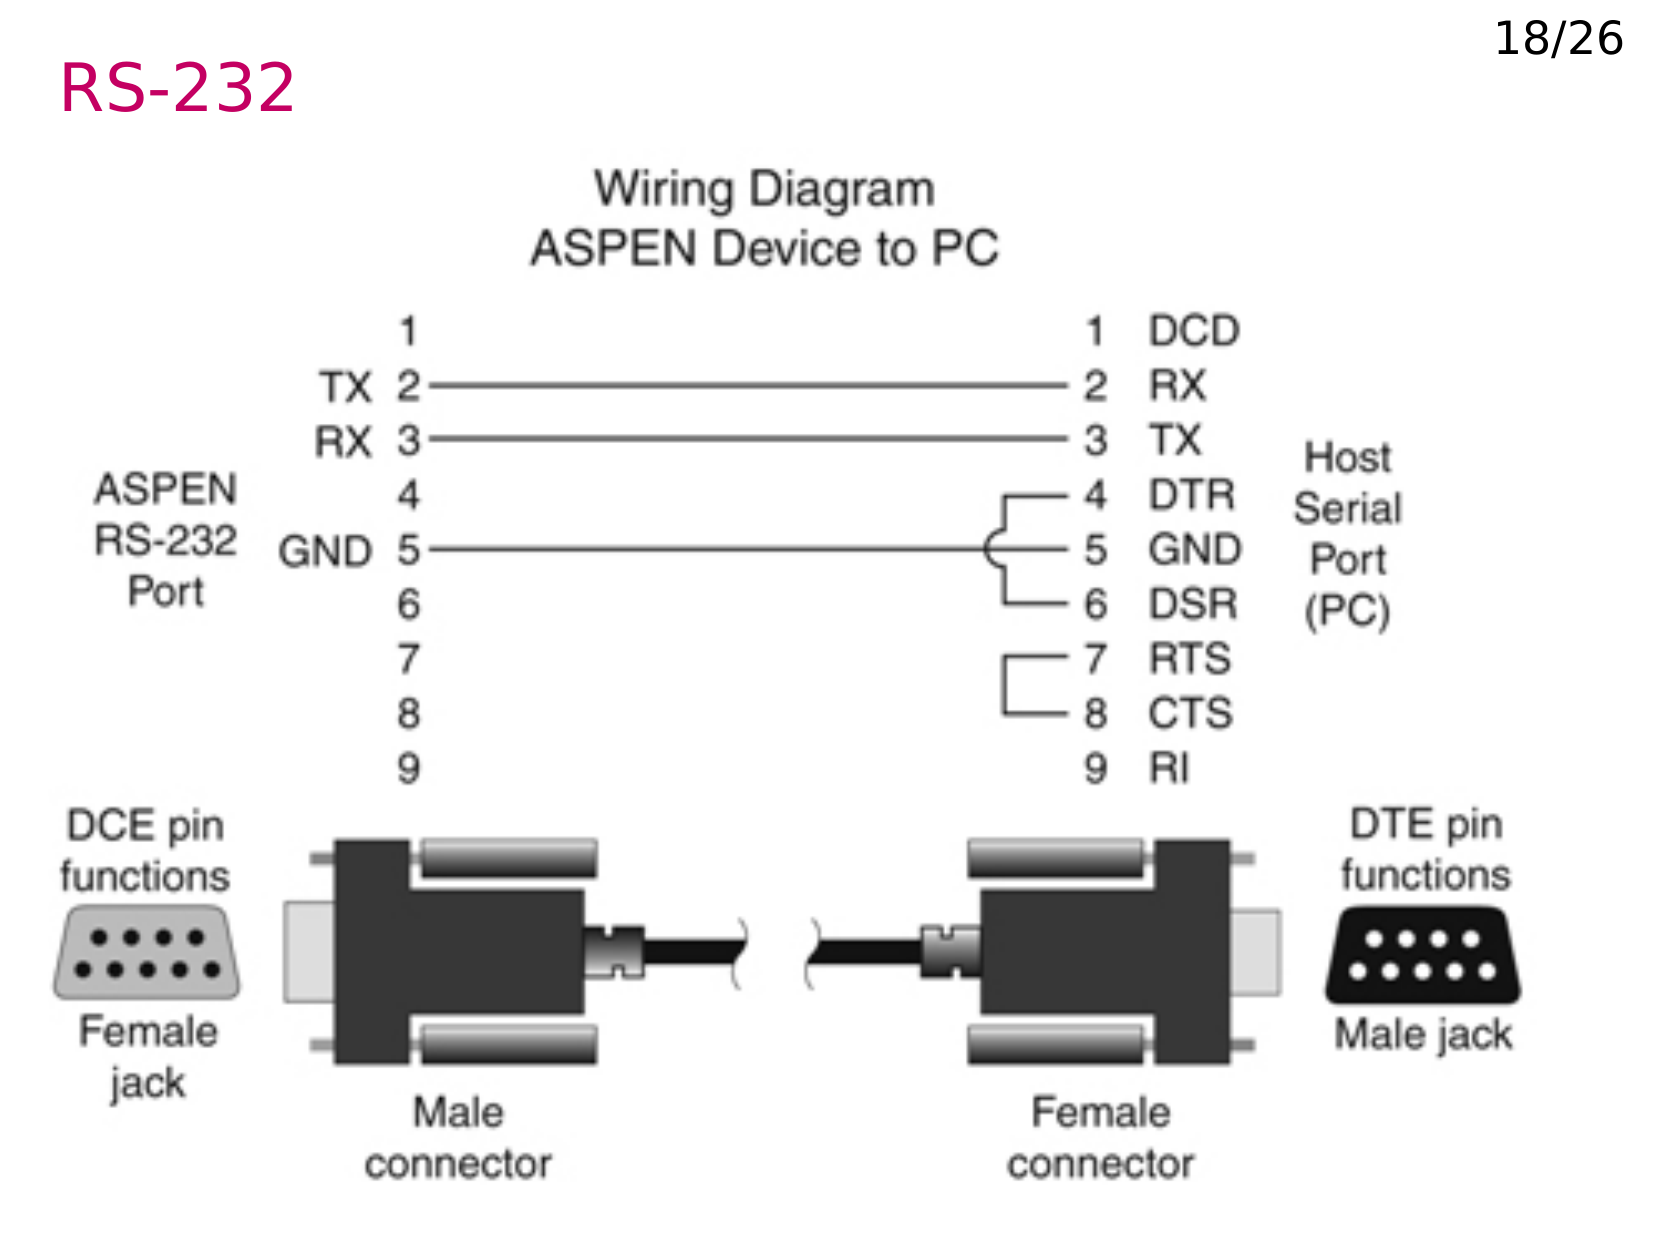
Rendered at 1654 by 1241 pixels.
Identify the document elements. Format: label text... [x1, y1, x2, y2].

picture [48, 147, 1543, 1211]
title RS-232 [59, 29, 1625, 148]
